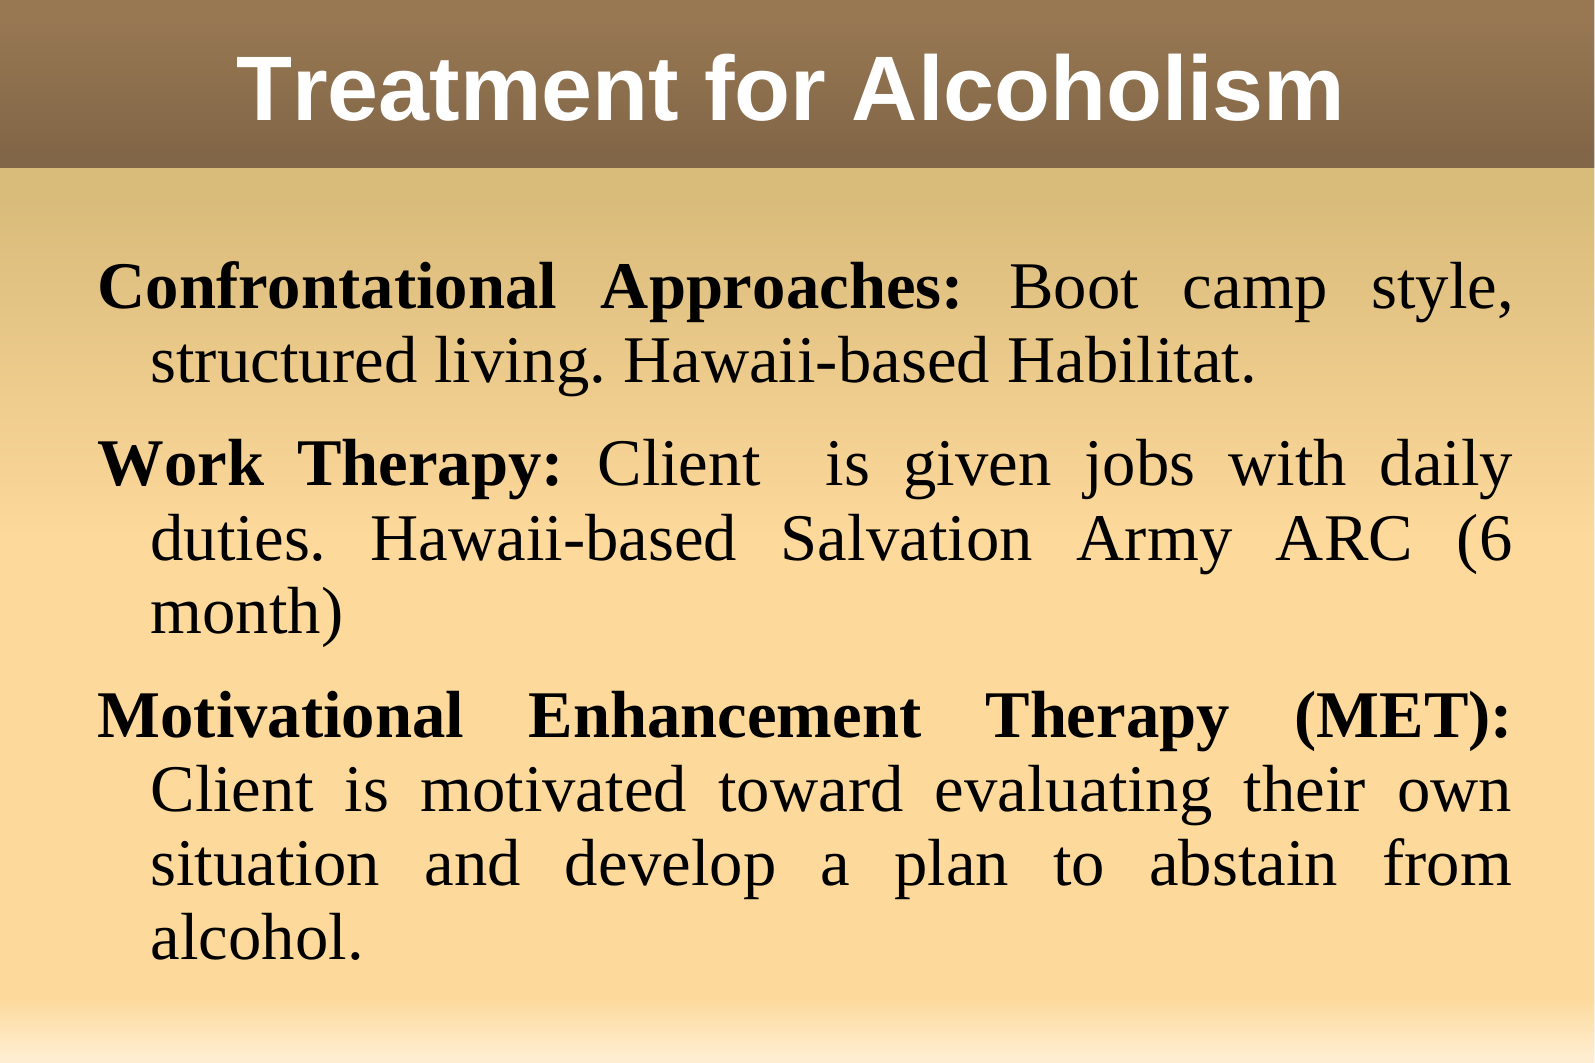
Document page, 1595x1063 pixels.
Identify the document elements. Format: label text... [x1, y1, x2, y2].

picture [0, 0, 1595, 1063]
title Treatment for Alcoholism [74, 7, 1510, 171]
list Confrontational Approaches: Boot camp style, structured living. Hawaii-based Habilitat. Work Therapy: Client is given jobs with daily duties. Hawaii-based Salvation Army ARC (6 month) Motivational Enhancement Therapy (MET): Client is motivated toward evaluating their own situation and develop a plan to abstain from alcohol. [79, 248, 1515, 975]
